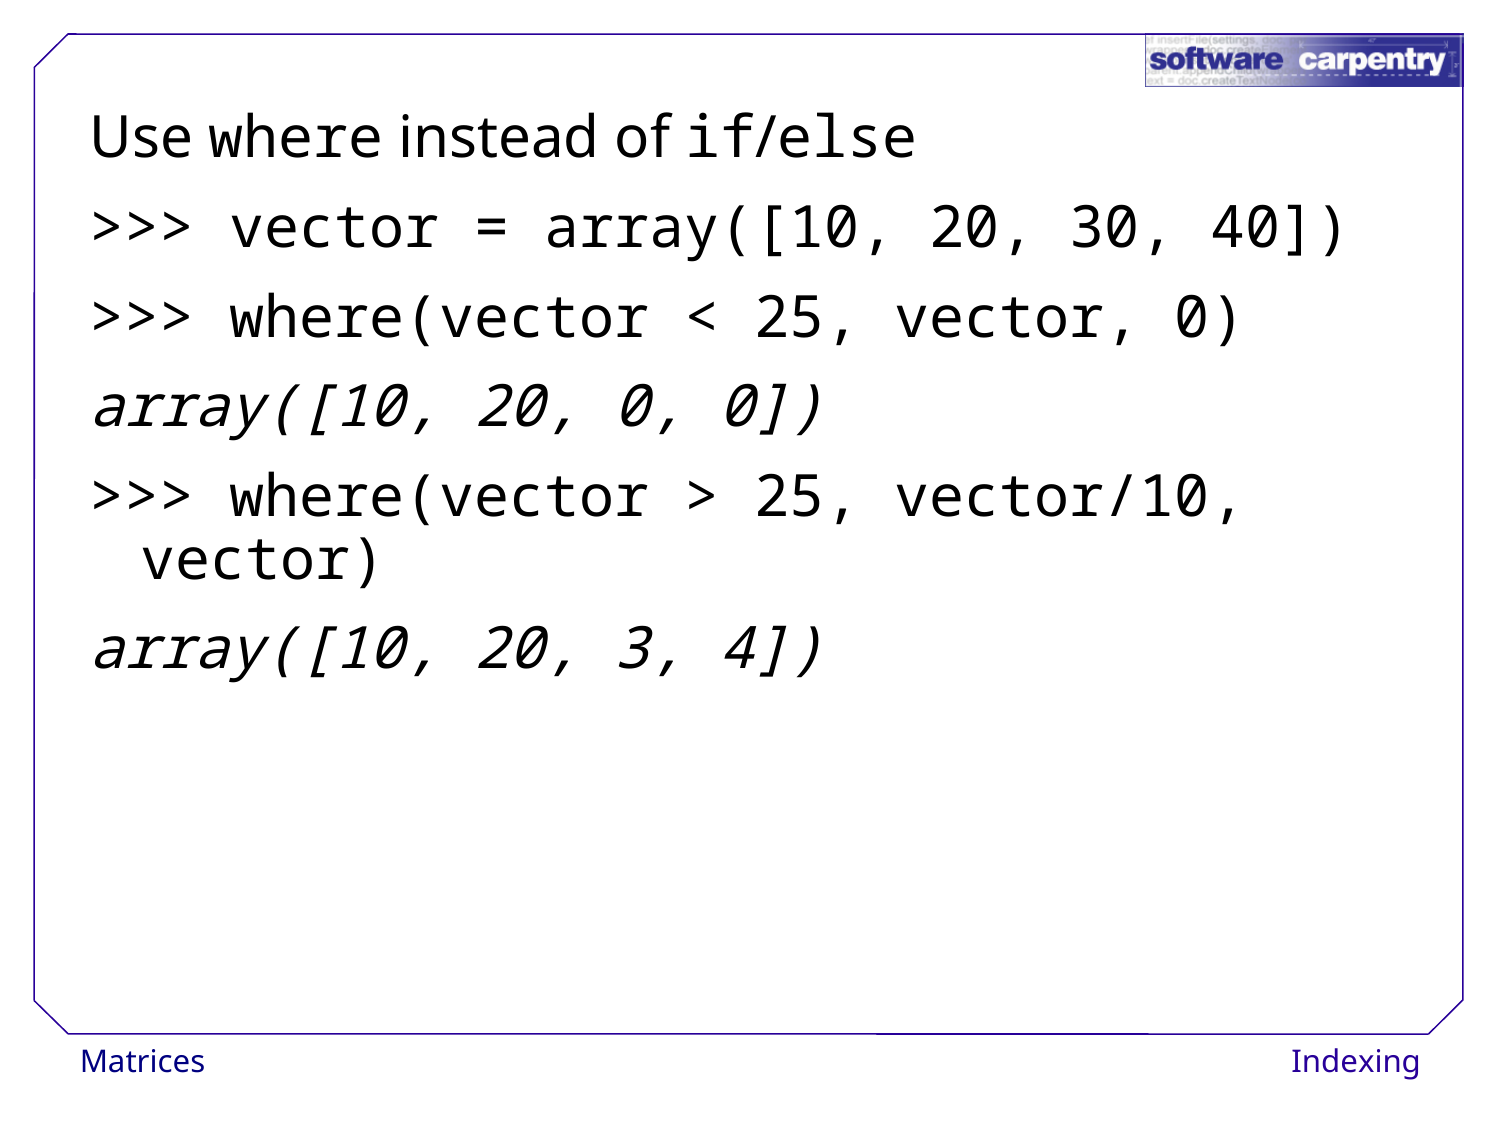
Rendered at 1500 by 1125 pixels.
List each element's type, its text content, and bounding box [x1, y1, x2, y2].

picture [1145, 33, 1464, 87]
list Use where instead of if/else >>> vector = array([10, 20, 30, 40]) >>> where(vector < 25, vector, 0) array([10, 20, 0, 0]) >>> where(vector > 25, vector/10, vector) array([10, 20, 3, 4]) [74, 99, 1463, 1013]
